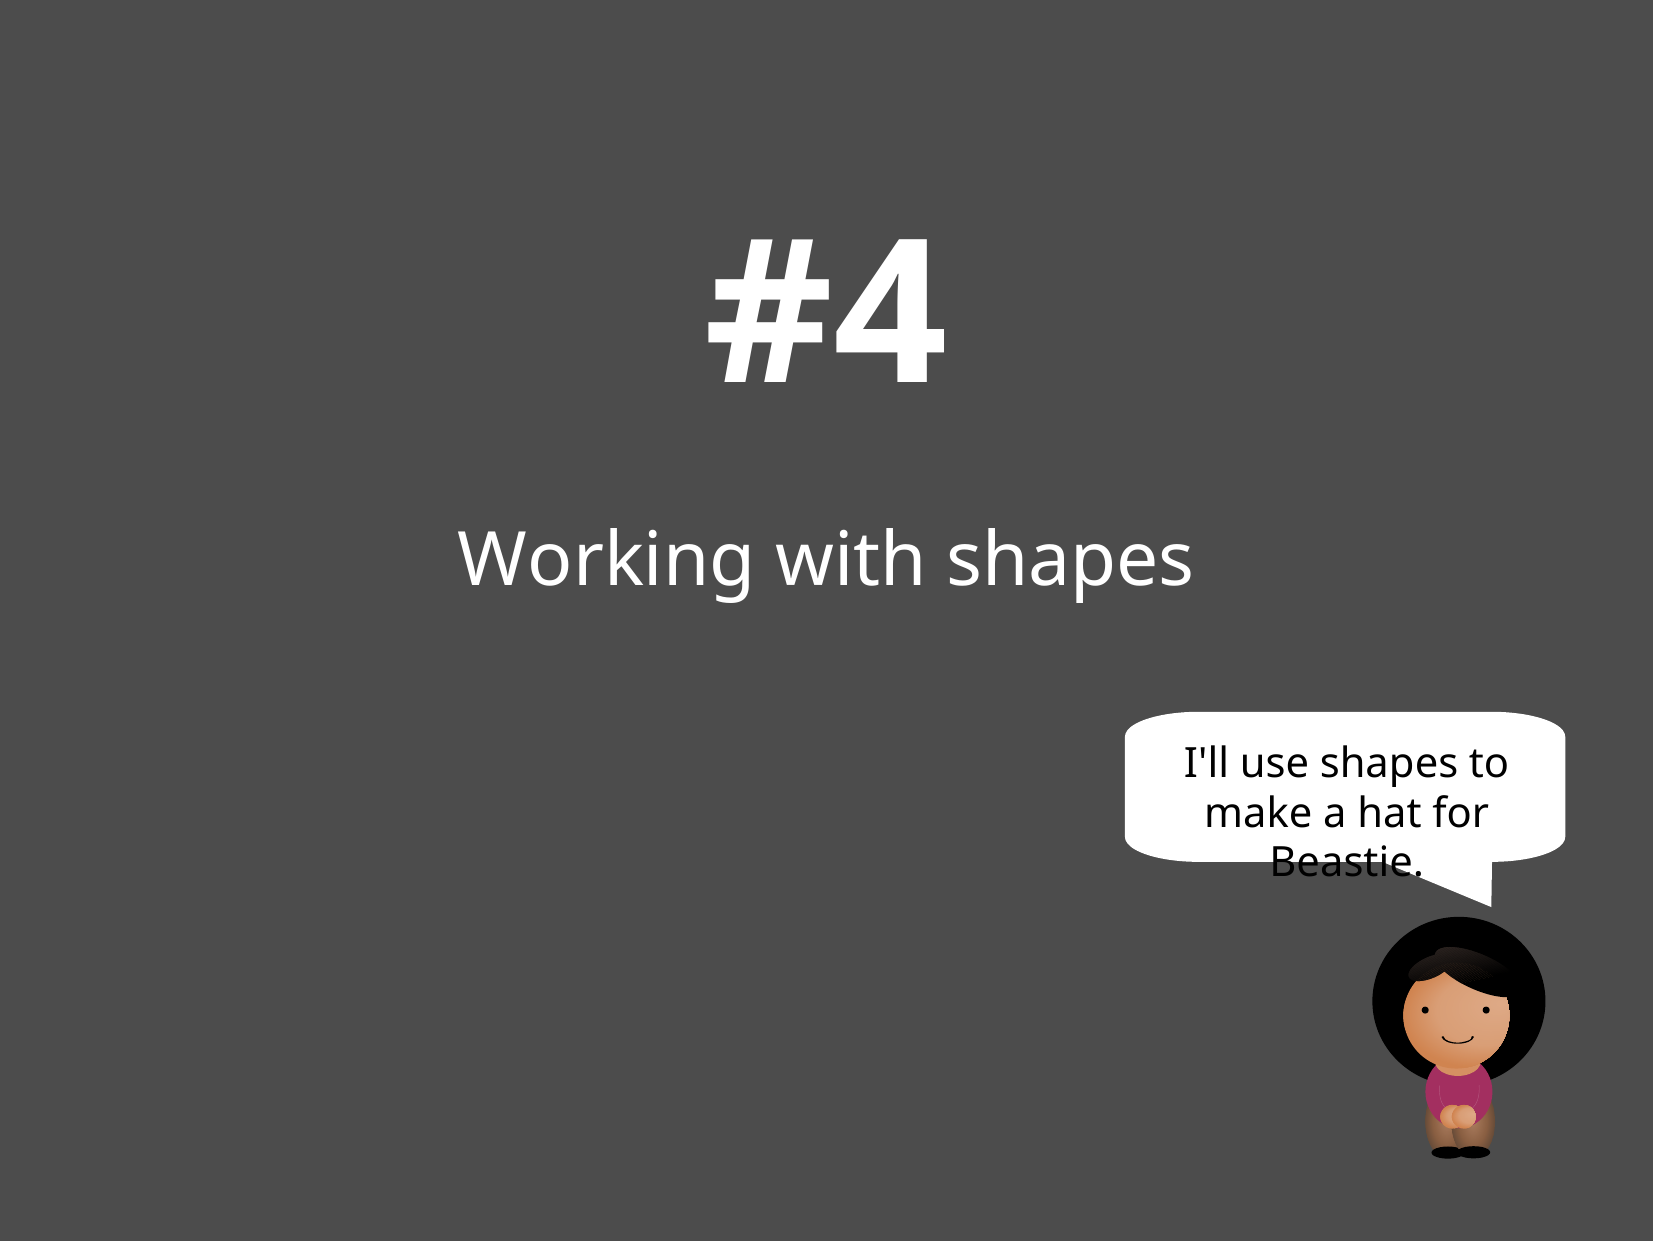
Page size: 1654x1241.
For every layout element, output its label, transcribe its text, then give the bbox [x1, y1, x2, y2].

text_box I'll use shapes to make a hat for Beastie. [1138, 730, 1555, 949]
title #4 Working with shapes [120, 129, 1533, 701]
picture [1372, 949, 1546, 1159]
text_box [1124, 711, 1566, 852]
